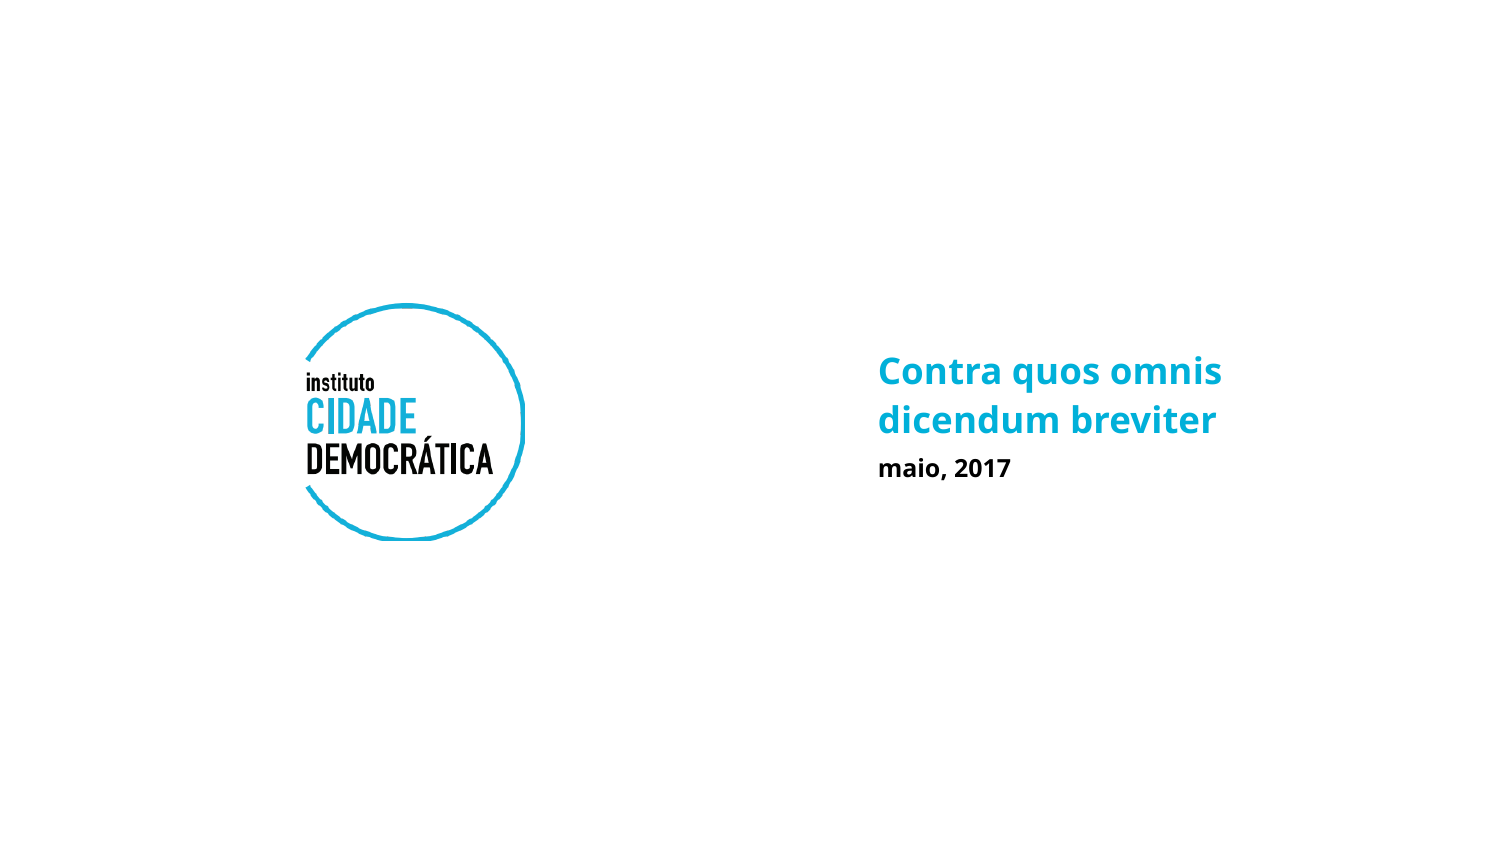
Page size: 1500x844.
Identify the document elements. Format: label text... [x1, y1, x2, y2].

list maio, 2017 [862, 449, 1312, 546]
list Contra quos omnis dicendum breviter [862, 336, 1312, 449]
